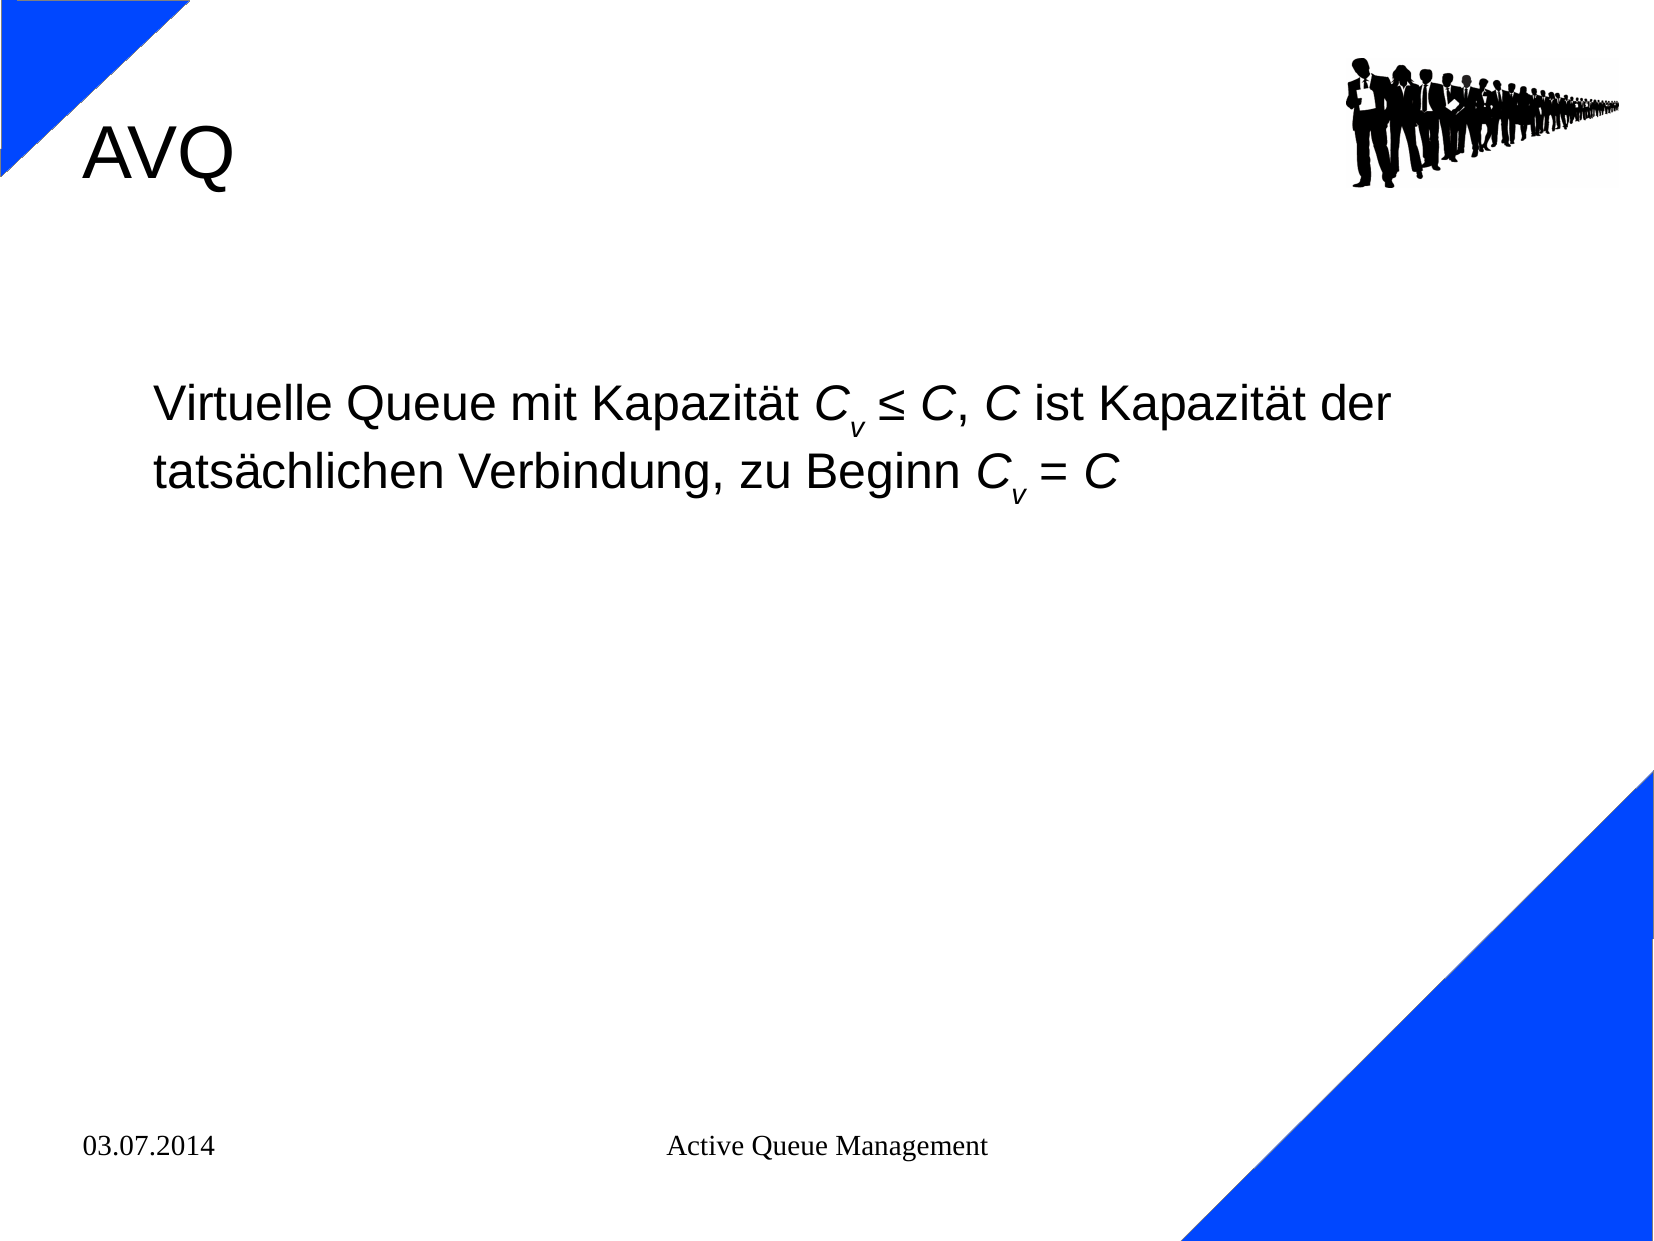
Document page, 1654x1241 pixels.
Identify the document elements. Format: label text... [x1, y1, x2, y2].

title AVQ [82, 49, 1571, 257]
list Virtuelle Queue mit Kapazität Cv ≤ C, C ist Kapazität der tatsächlichen Verbindung, zu Beginn Cv = C [82, 290, 1571, 1109]
text_box [0, 0, 190, 177]
text_box [1180, 770, 1654, 1241]
picture [1346, 58, 1619, 188]
